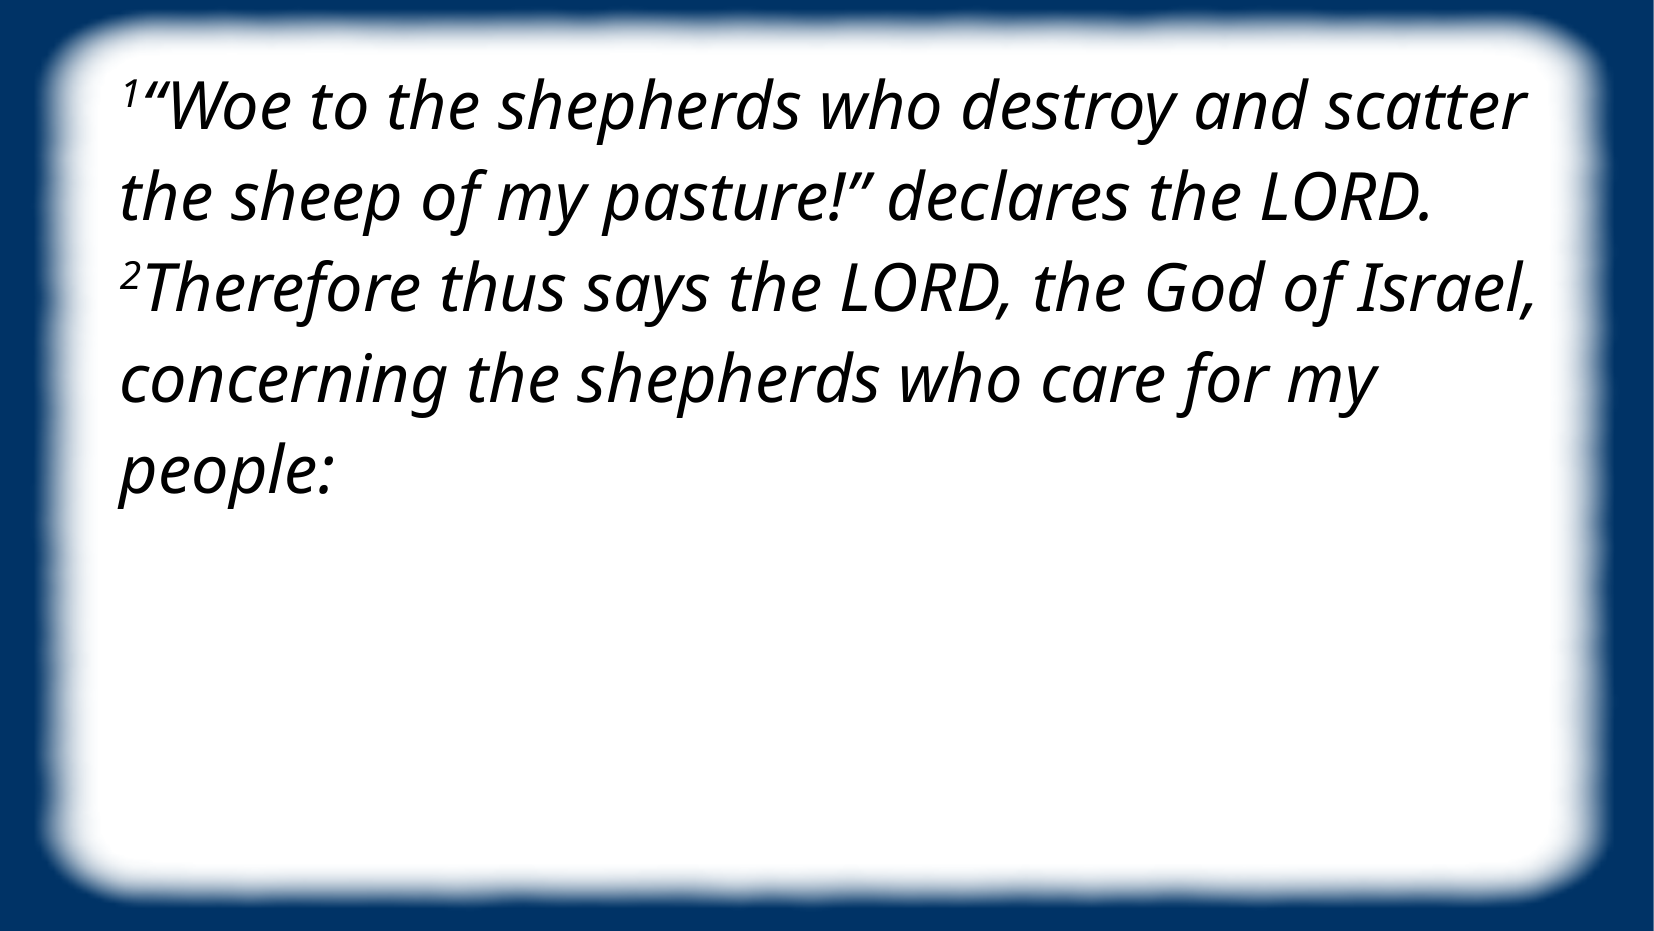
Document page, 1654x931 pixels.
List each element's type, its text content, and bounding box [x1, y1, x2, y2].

picture [0, 0, 1654, 931]
text_box 1“Woe to the shepherds who destroy and scatter the sheep of my pasture!” declares the LORD. 2Therefore thus says the LORD, the God of Israel, concerning the shepherds who care for my people: [105, 51, 1591, 511]
